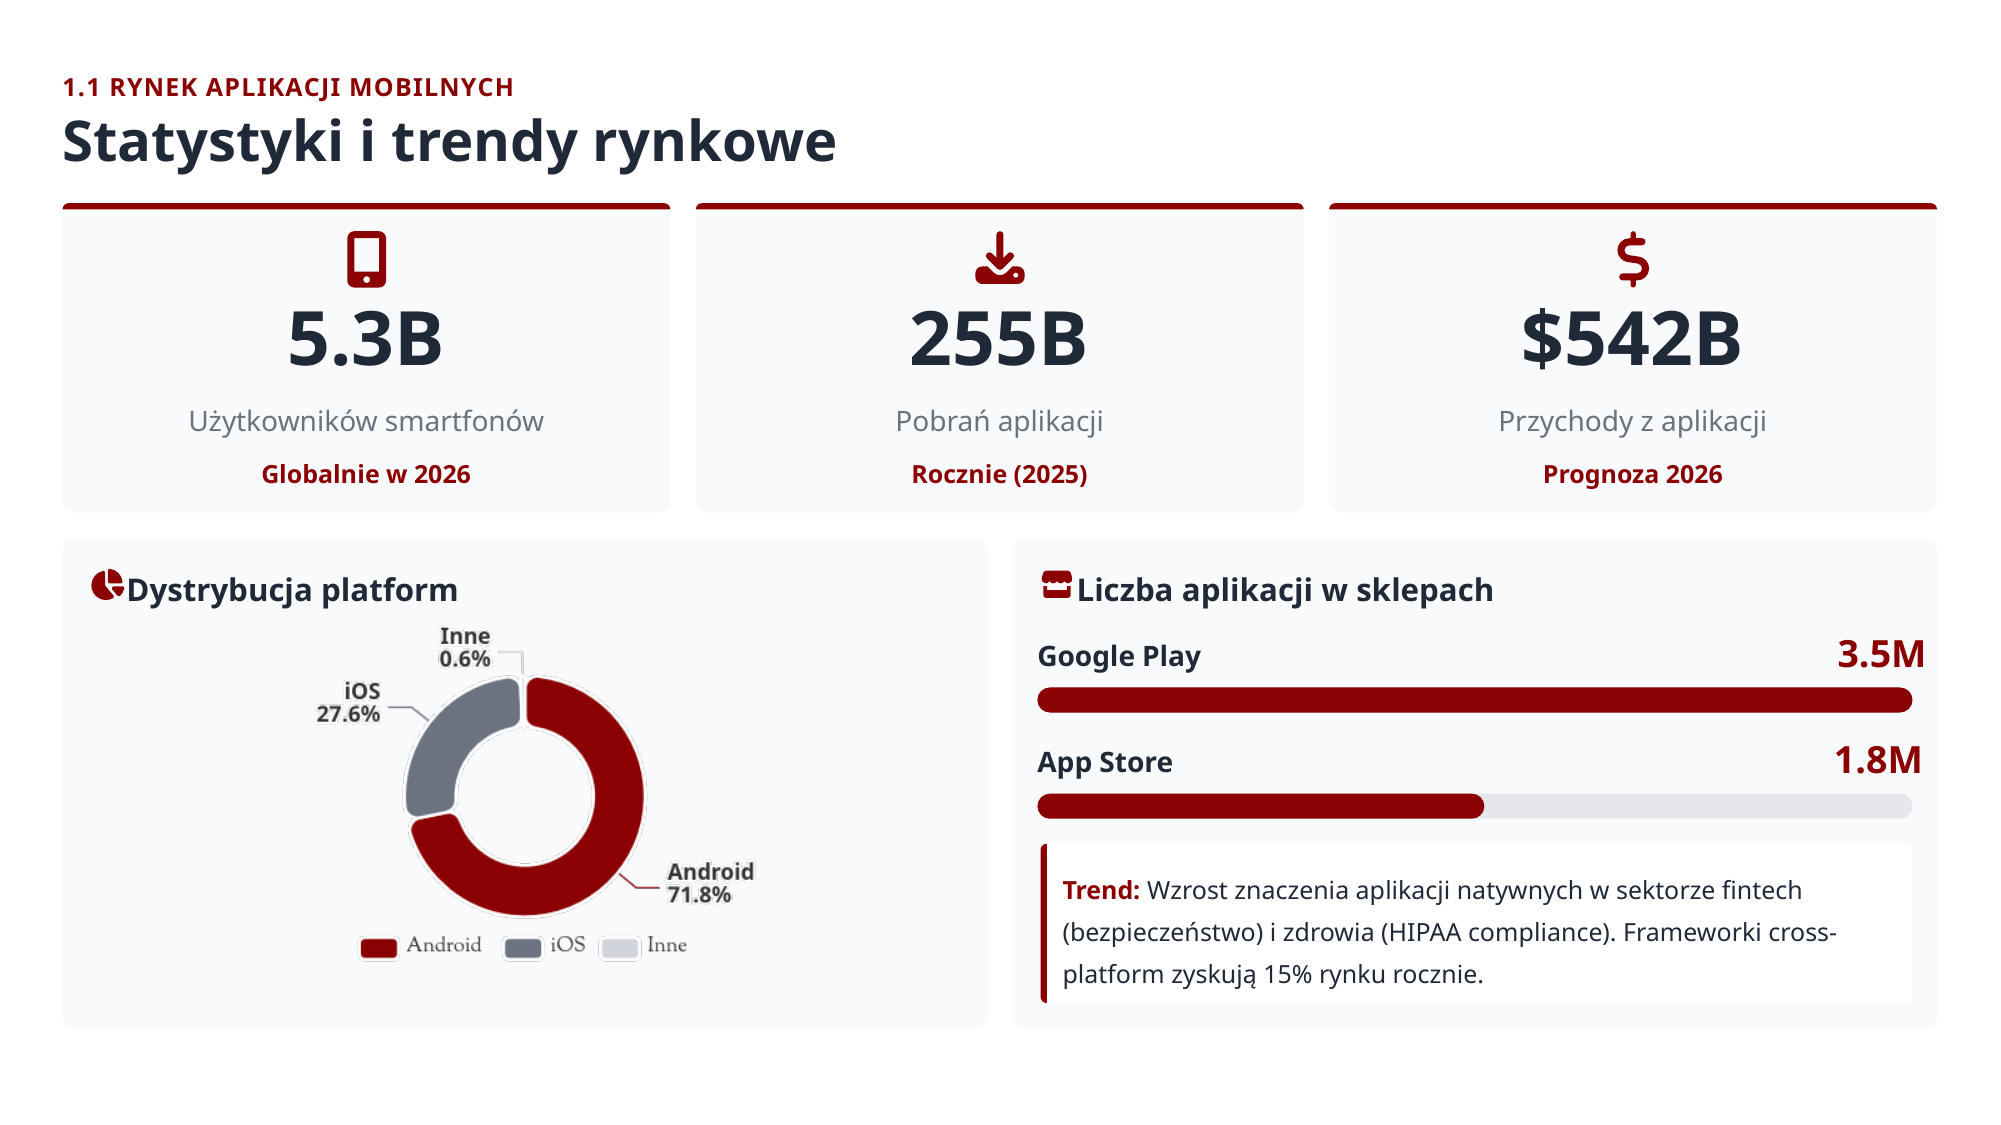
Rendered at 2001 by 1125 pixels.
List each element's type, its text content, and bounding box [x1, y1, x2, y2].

text_box Prognoza 2026 [1348, 450, 1918, 488]
text_box Google Play [1037, 628, 1203, 672]
text_box 5.3B [69, 306, 664, 381]
text_box 1.8M [1834, 731, 1931, 781]
text_box Globalnie w 2026 [81, 450, 652, 488]
text_box Przychody z aplikacji [1347, 394, 1919, 437]
text_box 3.5M [1838, 643, 1851, 663]
text_box [62, 537, 988, 1029]
text_box Dystrybucja platform [127, 562, 978, 606]
text_box [1329, 203, 1938, 513]
text_box [62, 203, 671, 513]
text_box [695, 203, 1304, 513]
text_box Statystyki i trendy rynkowe [62, 112, 1966, 175]
text_box Użytkowników smartfonów [80, 394, 652, 437]
text_box Rocznie (2025) [715, 450, 1285, 488]
text_box [1012, 537, 1938, 1029]
text_box Pobrań aplikacji [714, 394, 1286, 437]
text_box App Store [1037, 734, 1183, 778]
text_box 3.5M [1838, 625, 1931, 675]
text_box 255B [702, 306, 1297, 381]
text_box 1.1 RYNEK APLIKACJI MOBILNYCH [62, 62, 1950, 100]
text_box Trend: Wzrost znaczenia aplikacji natywnych w sektorze fintech (bezpieczeństwo) i zdrowia (HIPAA compliance). Frameworki cross-platform zyskują 15% rynku rocznie. [1062, 863, 1906, 984]
text_box $542B [1335, 306, 1931, 381]
picture [87, 624, 963, 969]
text_box Liczba aplikacji w sklepach [1077, 562, 1928, 606]
